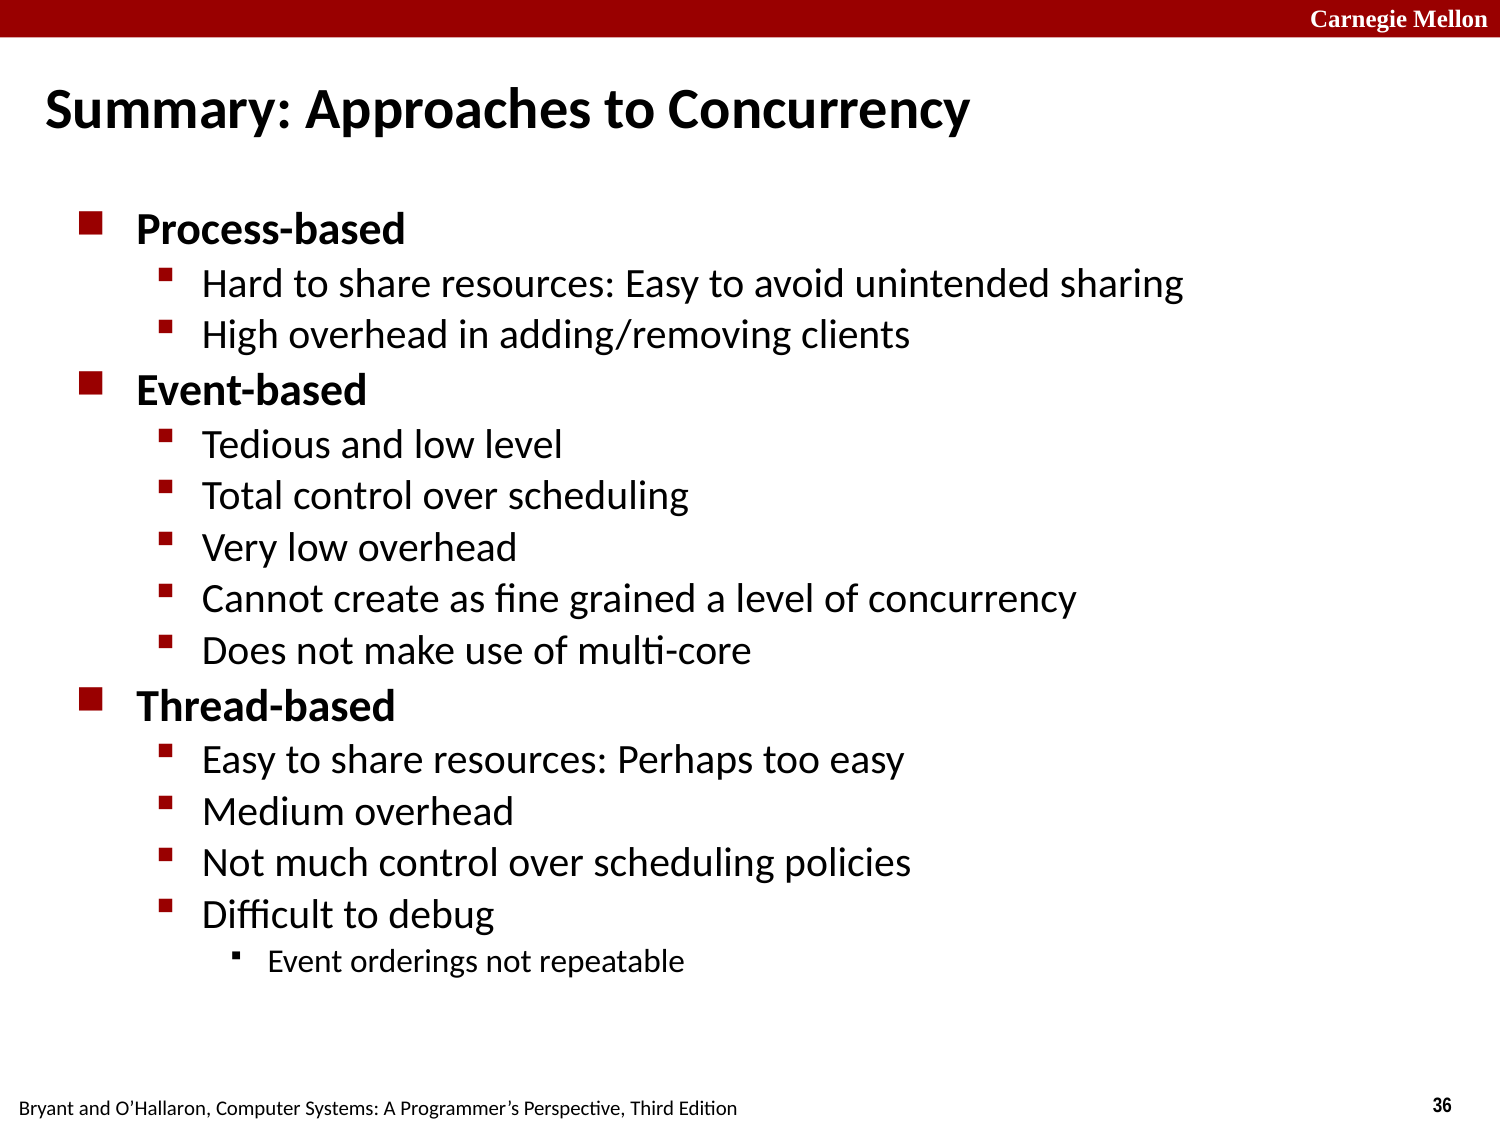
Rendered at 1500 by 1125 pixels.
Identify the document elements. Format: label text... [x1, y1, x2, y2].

list Process-based Hard to share resources: Easy to avoid unintended sharing High overhead in adding/removing clients Event-based Tedious and low level Total control over scheduling Very low overhead Cannot create as fine grained a level of concurrency Does not make use of multi-core Thread-based Easy to share resources: Perhaps too easy Medium overhead Not much control over scheduling policies Difficult to debug Event orderings not repeatable [65, 200, 1361, 1100]
title Summary: Approaches to Concurrency [30, 40, 1500, 169]
